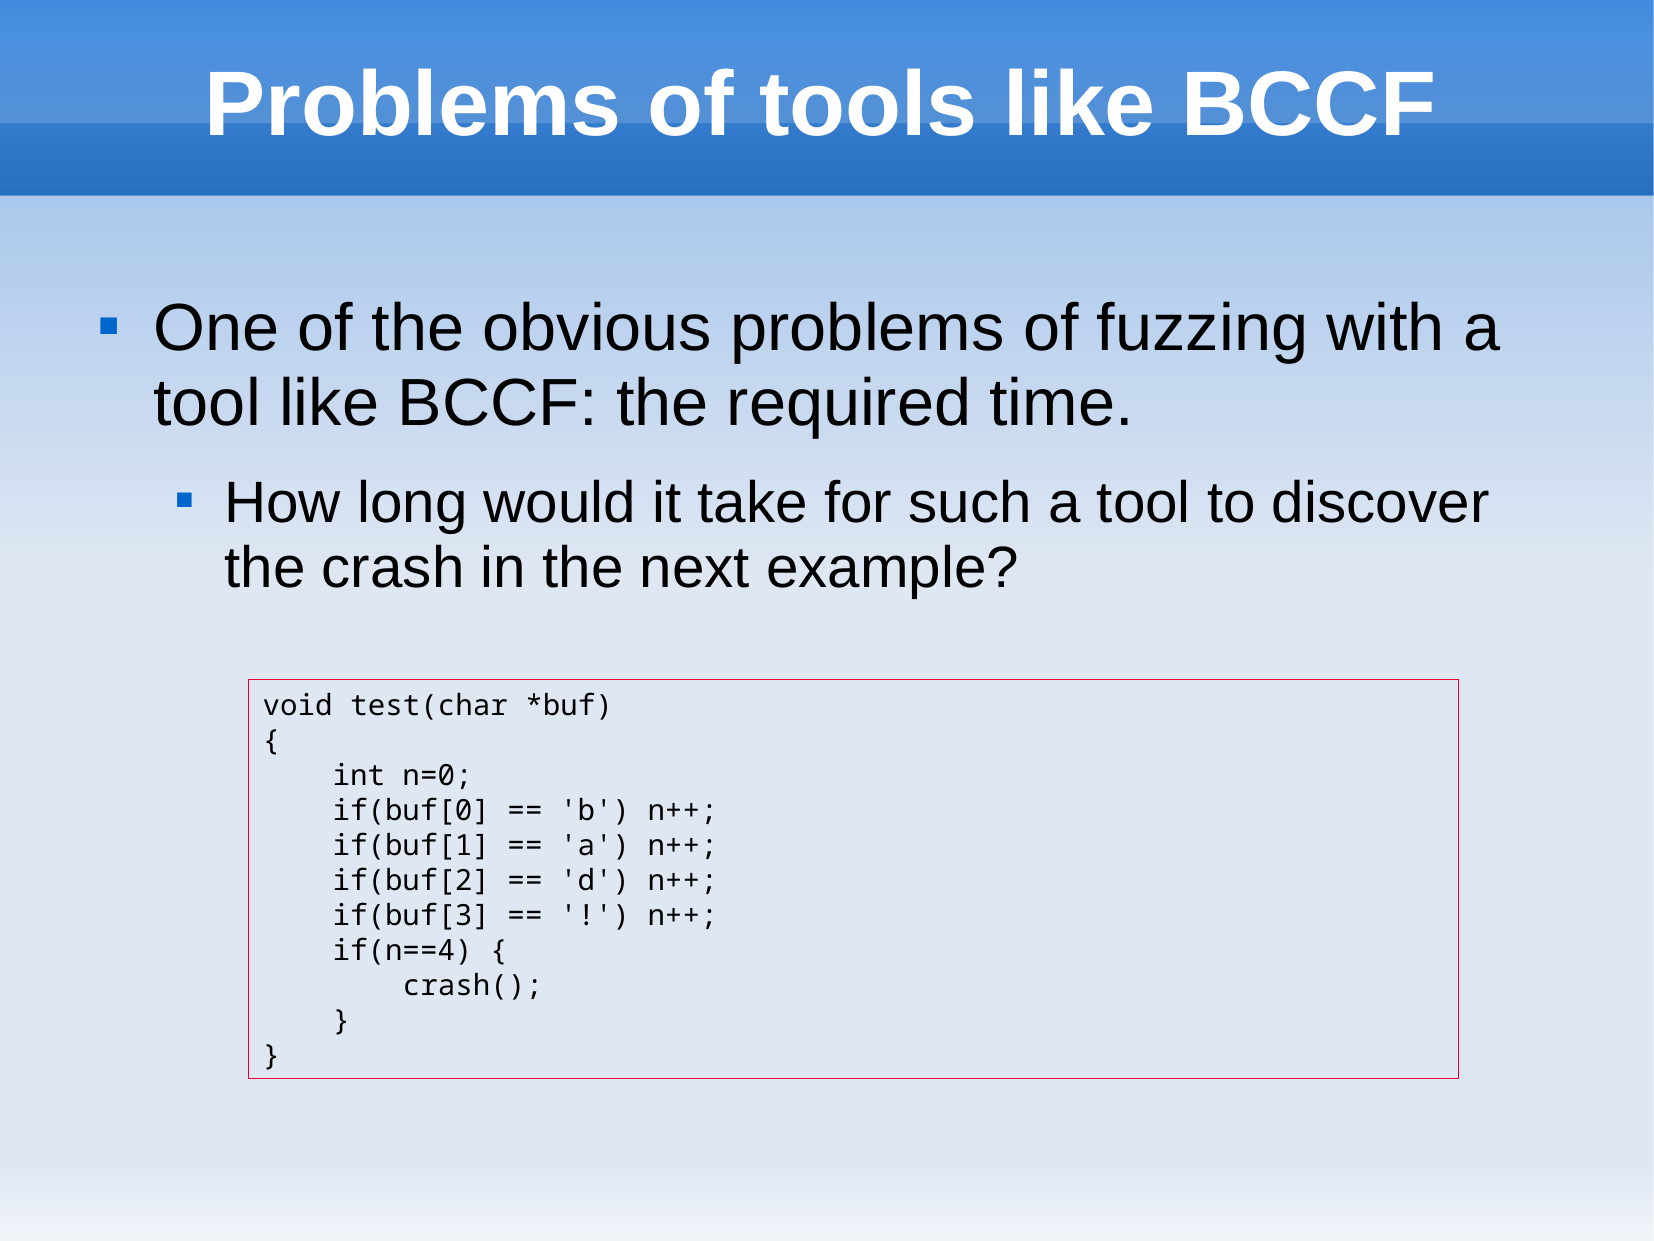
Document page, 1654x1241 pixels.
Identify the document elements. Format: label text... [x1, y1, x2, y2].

text_box void test(char *buf) { int n=0; if(buf[0] == 'b') n++; if(buf[1] == 'a') n++; if(buf[2] == 'd') n++; if(buf[3] == '!') n++; if(n==4) { crash(); } } [248, 679, 1459, 1079]
picture [0, 0, 1654, 1241]
list One of the obvious problems of fuzzing with a tool like BCCF: the required time. How long would it take for such a tool to discover the crash in the next example? [82, 290, 1571, 1109]
title Problems of tools like BCCF [76, 0, 1565, 208]
